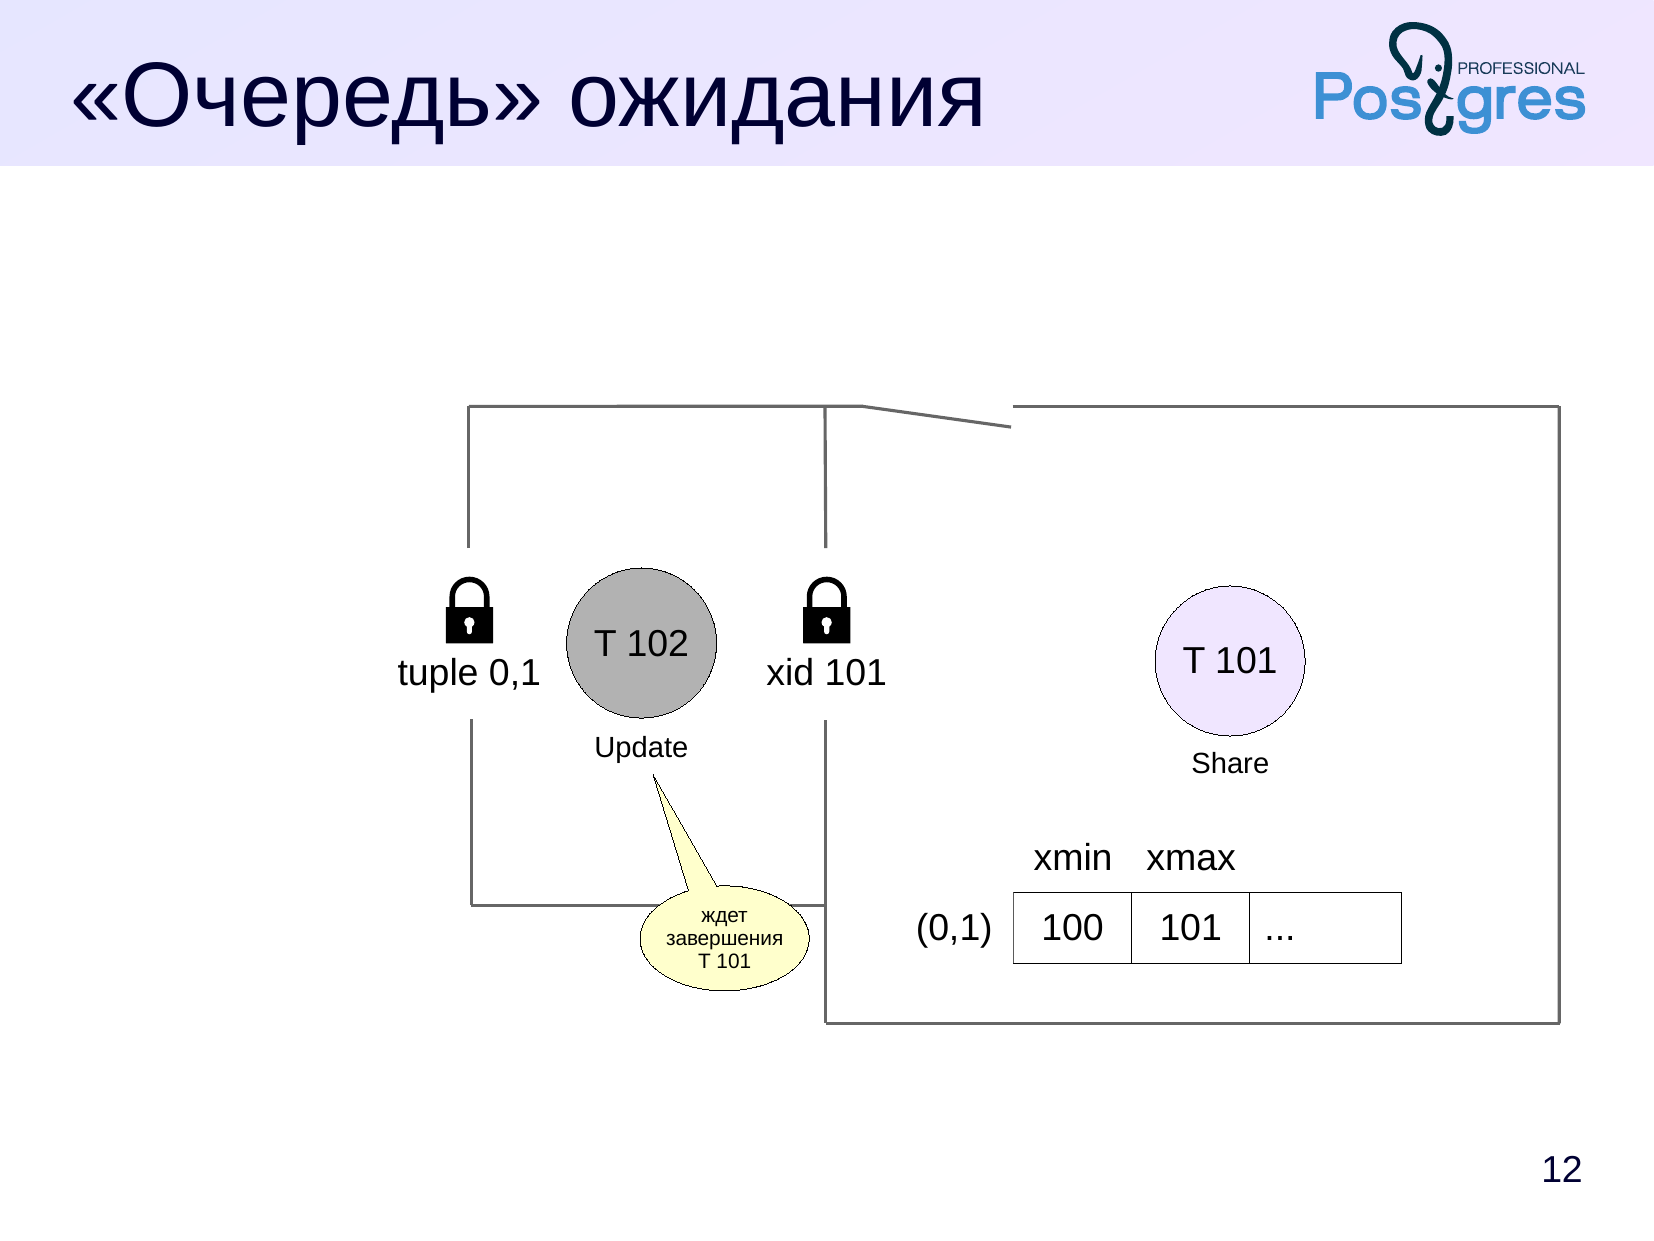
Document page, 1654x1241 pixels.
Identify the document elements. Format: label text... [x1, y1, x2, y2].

text_box T 102 [566, 567, 717, 719]
text_box [821, 617, 832, 635]
picture [803, 576, 851, 637]
text_box 100 [1014, 892, 1131, 964]
text_box [464, 617, 475, 635]
title «Очередь» ожидания [70, 43, 1241, 147]
text_box xmax [1132, 821, 1251, 892]
text_box Share [1176, 739, 1285, 788]
text_box ждет завершения Т 101 [640, 774, 810, 991]
text_box Update [579, 723, 704, 772]
text_box (0,1) [895, 892, 1014, 964]
text_box 101 [1131, 892, 1250, 964]
text_box xmin [1013, 821, 1132, 892]
text_box T 101 [1155, 585, 1306, 737]
text_box ... [1250, 892, 1402, 964]
text_box tuple 0,1 [401, 637, 537, 708]
picture [445, 576, 494, 637]
text_box xid 101 [741, 637, 913, 708]
